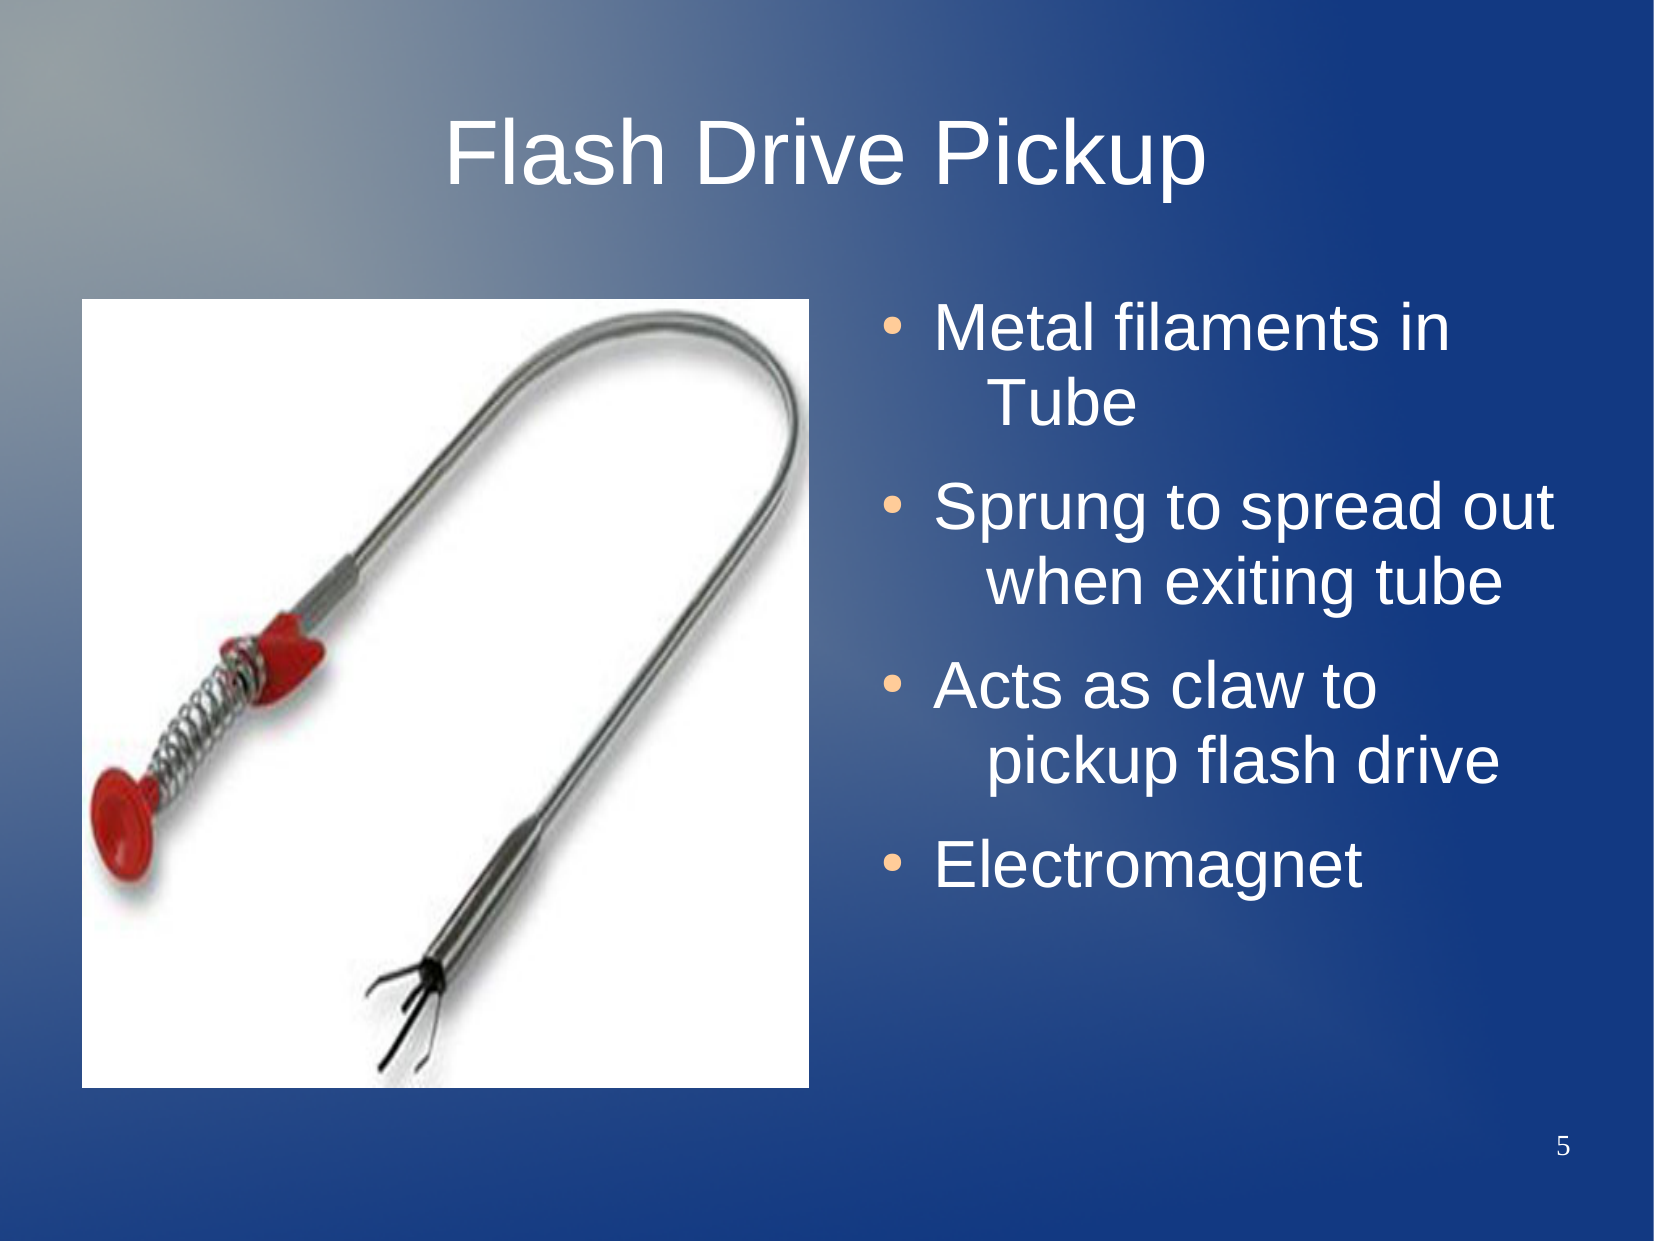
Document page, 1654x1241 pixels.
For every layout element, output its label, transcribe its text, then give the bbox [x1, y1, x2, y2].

picture [0, 0, 1654, 1241]
title Flash Drive Pickup [82, 49, 1571, 257]
list Metal filaments in Tube Sprung to spread out when exiting tube Acts as claw to pickup flash drive Electromagnet [845, 290, 1572, 1109]
